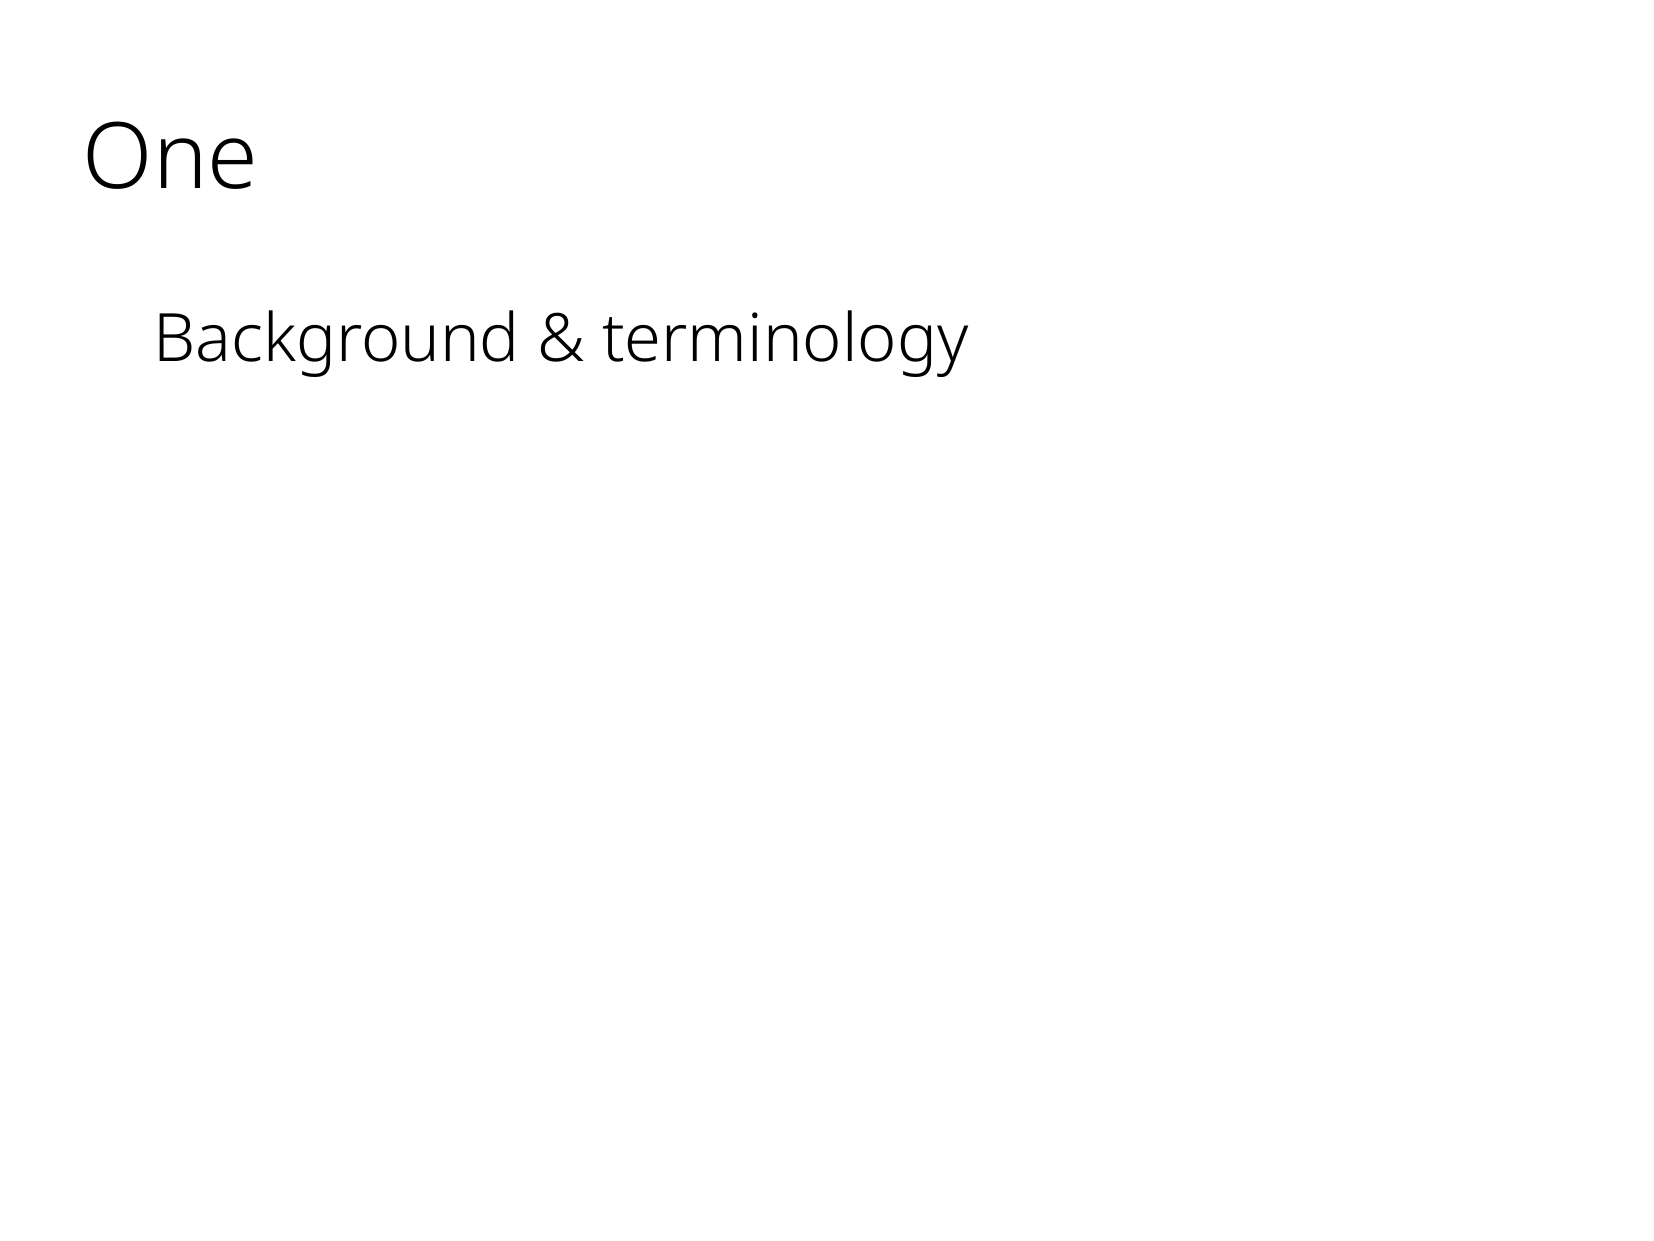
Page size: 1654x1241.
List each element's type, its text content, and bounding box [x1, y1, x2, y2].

title One [82, 49, 1571, 257]
list Background & terminology [82, 290, 1571, 1010]
